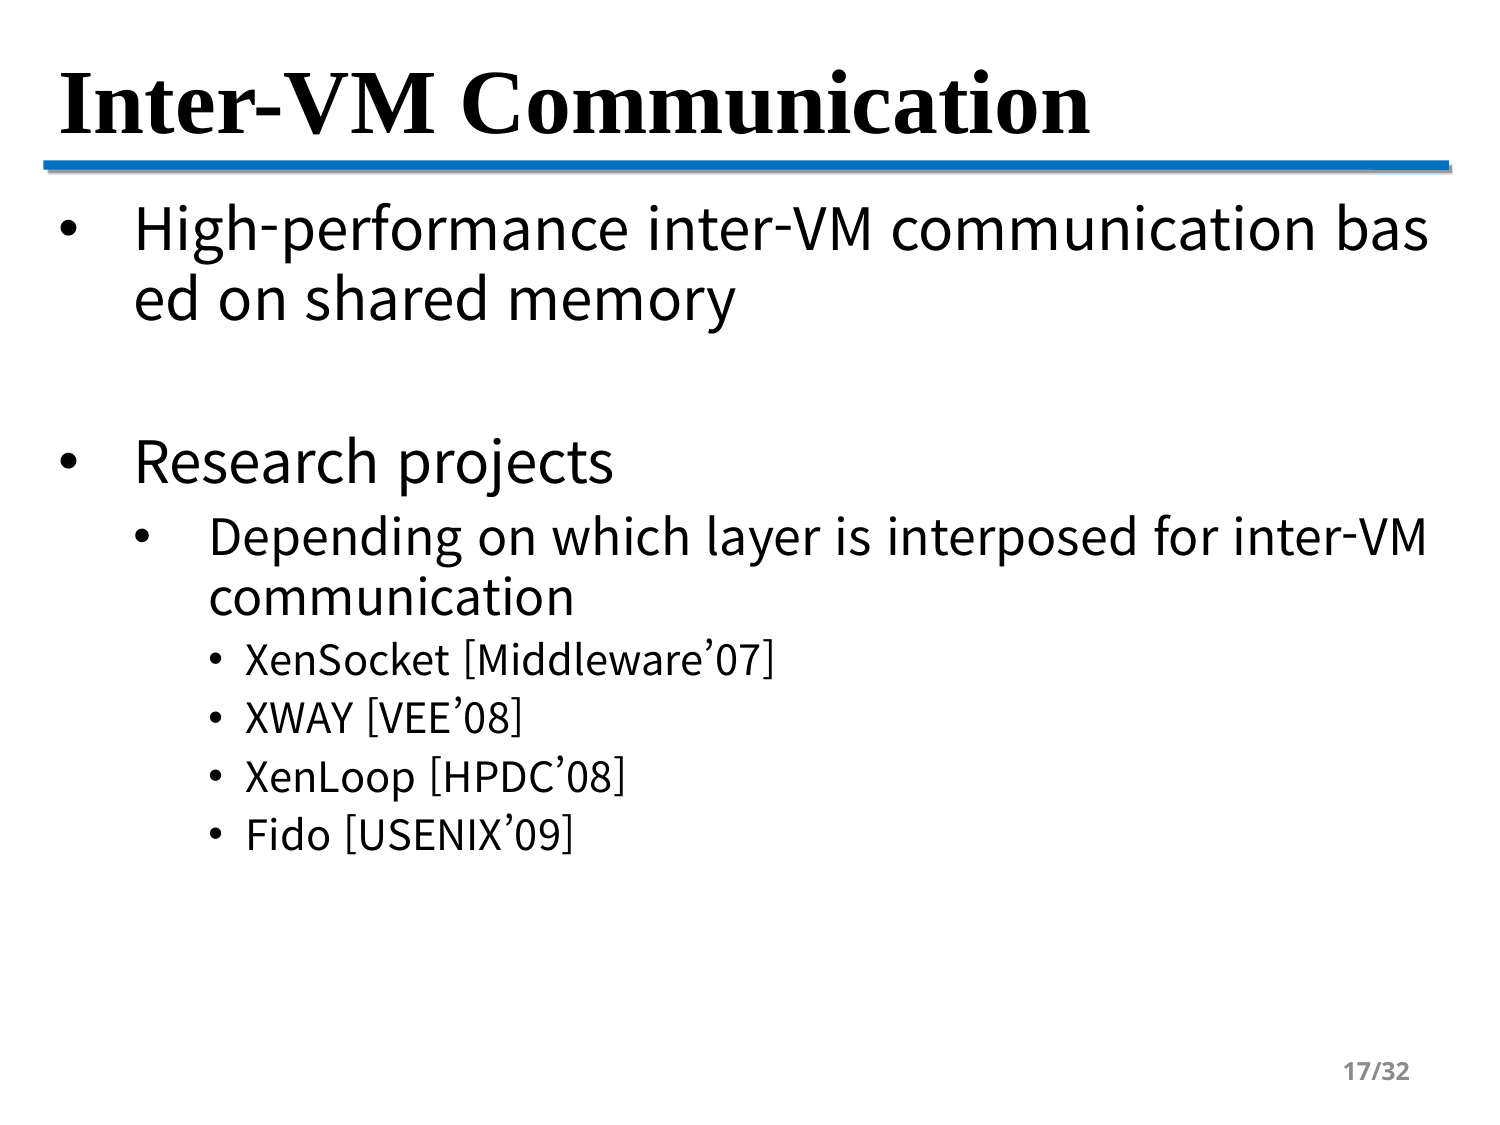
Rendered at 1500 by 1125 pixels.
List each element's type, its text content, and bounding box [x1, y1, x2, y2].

title Inter-VM Communication [43, 21, 1449, 173]
slide_number <number>/32 [1074, 1042, 1425, 1103]
list High-performance inter-VM communication based on shared memory Research projects Depending on which layer is interposed for inter-VM communication XenSocket [Middleware’07] XWAY [VEE’08] XenLoop [HPDC’08] Fido [USENIX’09] [43, 184, 1449, 1012]
